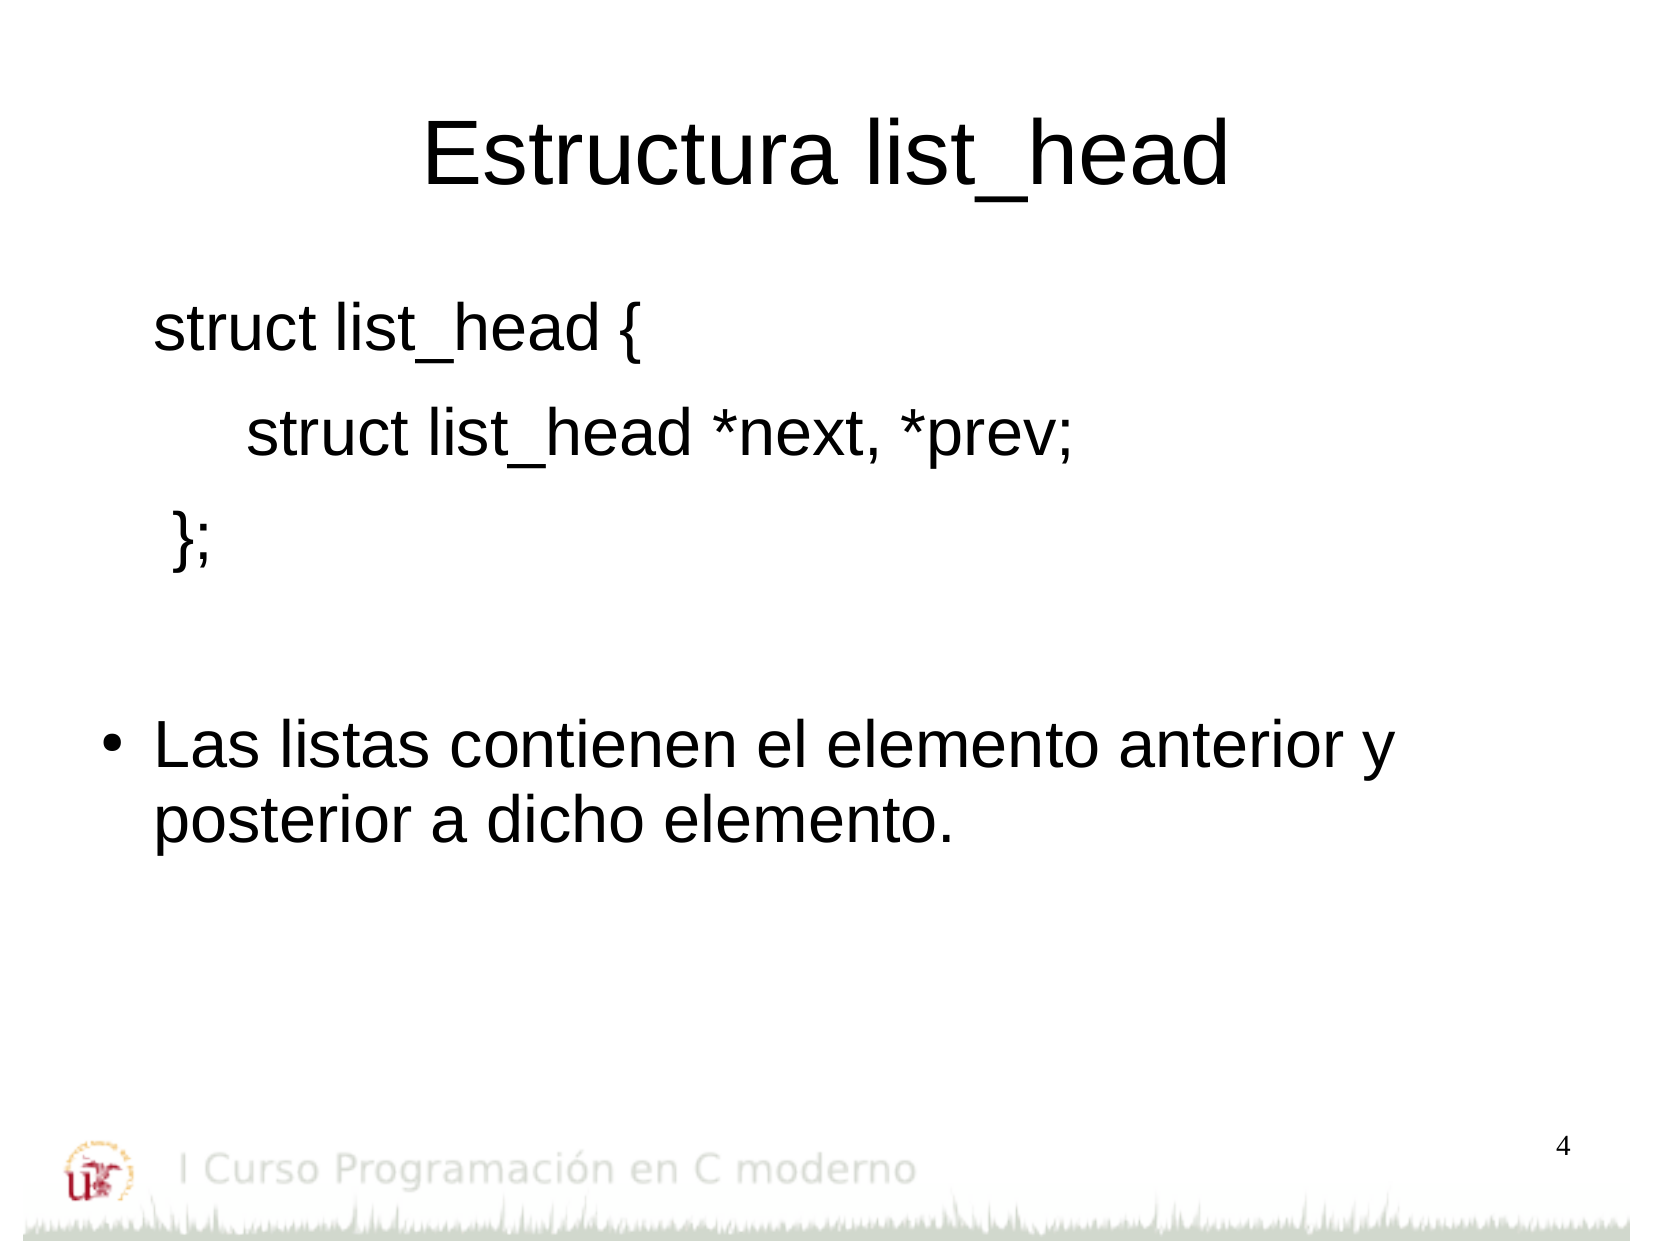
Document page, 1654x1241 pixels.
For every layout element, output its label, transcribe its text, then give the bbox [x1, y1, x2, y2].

title Estructura list_head [82, 49, 1571, 257]
list struct list_head { struct list_head *next, *prev; }; Las listas contienen el elemento anterior y posterior a dicho elemento. [82, 290, 1538, 1010]
picture [23, 1136, 1630, 1241]
